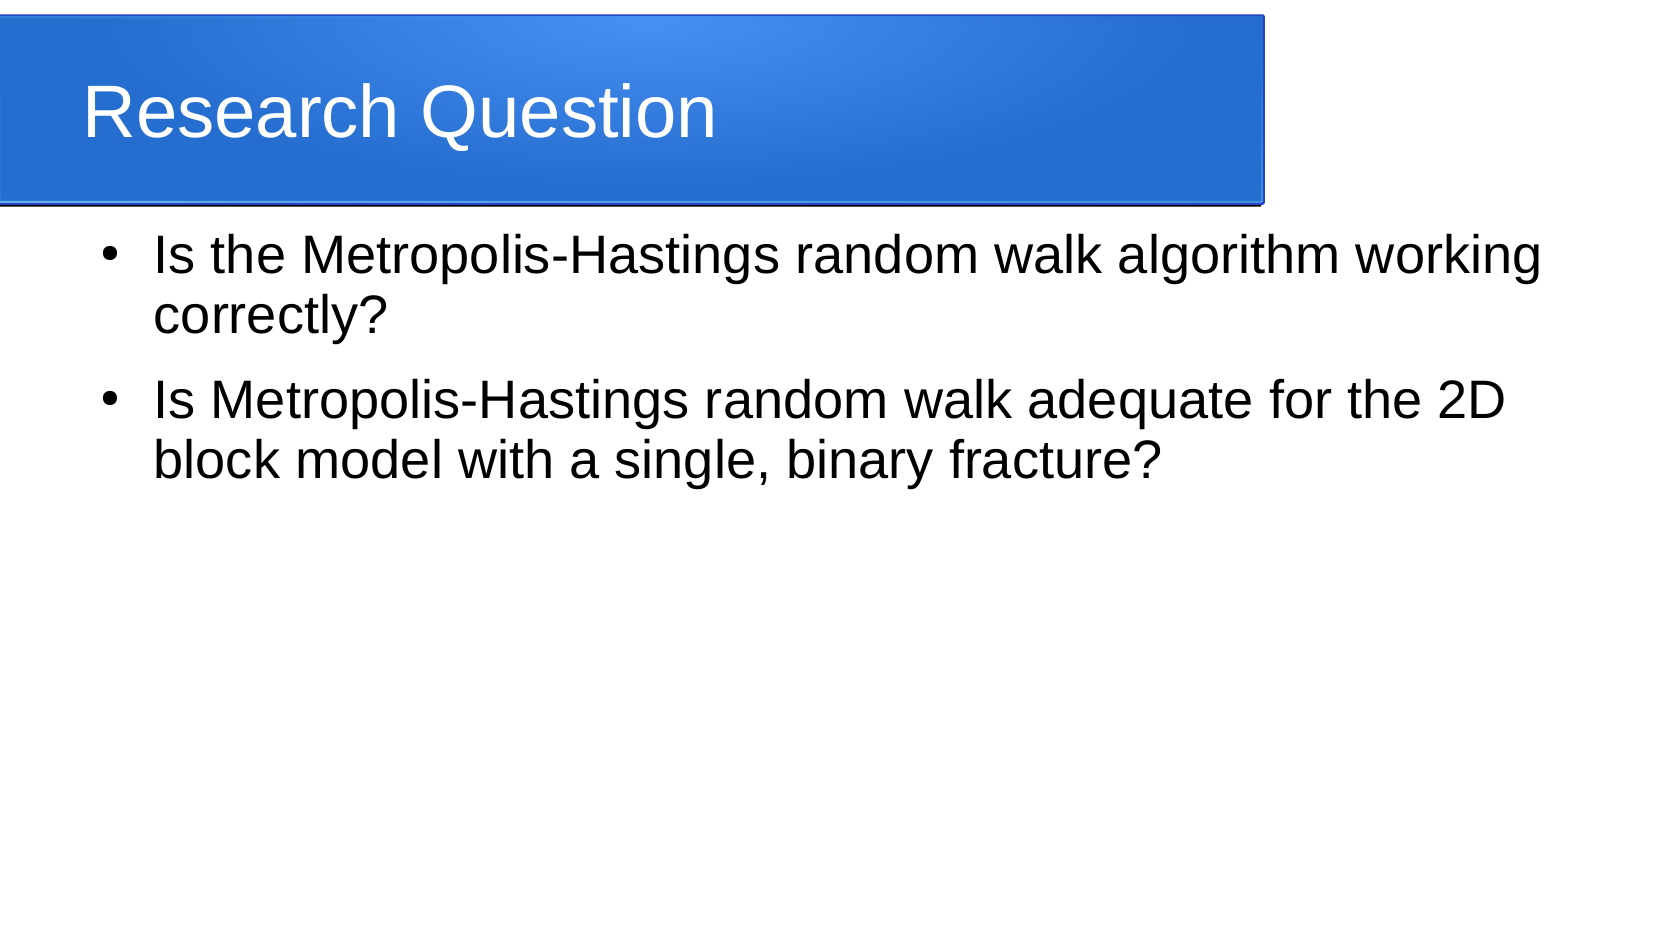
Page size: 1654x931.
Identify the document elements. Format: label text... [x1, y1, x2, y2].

title Research Question [82, 35, 1235, 189]
list Is the Metropolis-Hastings random walk algorithm working correctly? Is Metropolis-Hastings random walk adequate for the 2D block model with a single, binary fracture? [82, 224, 1571, 764]
